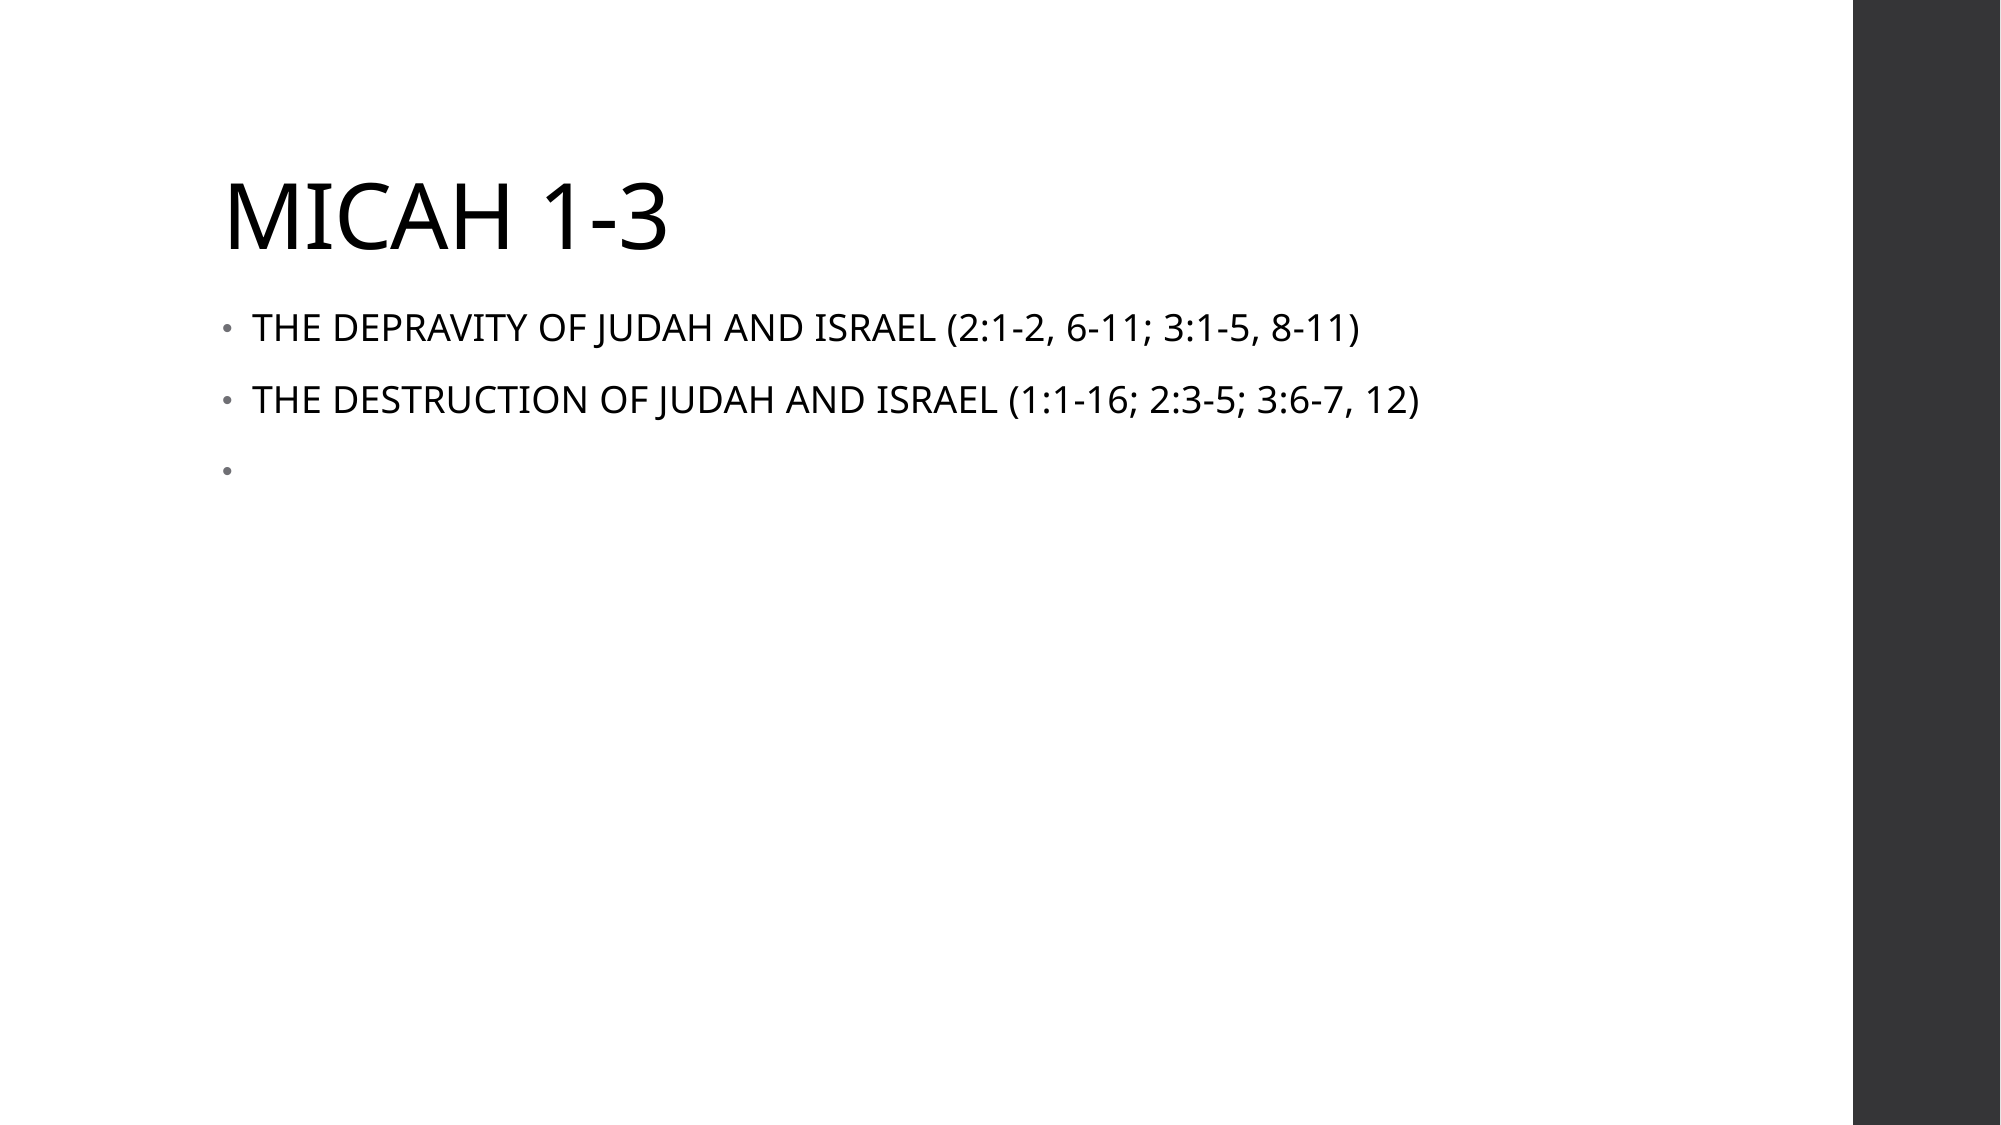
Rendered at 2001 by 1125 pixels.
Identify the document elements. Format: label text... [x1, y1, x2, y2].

list THE DEPRAVITY OF JUDAH AND ISRAEL (2:1-2, 6-11; 3:1-5, 8-11) THE DESTRUCTION OF JUDAH AND ISRAEL (1:1-16; 2:3-5; 3:6-7, 12) [206, 299, 1617, 1014]
title MICAH 1-3 [206, 60, 1797, 278]
